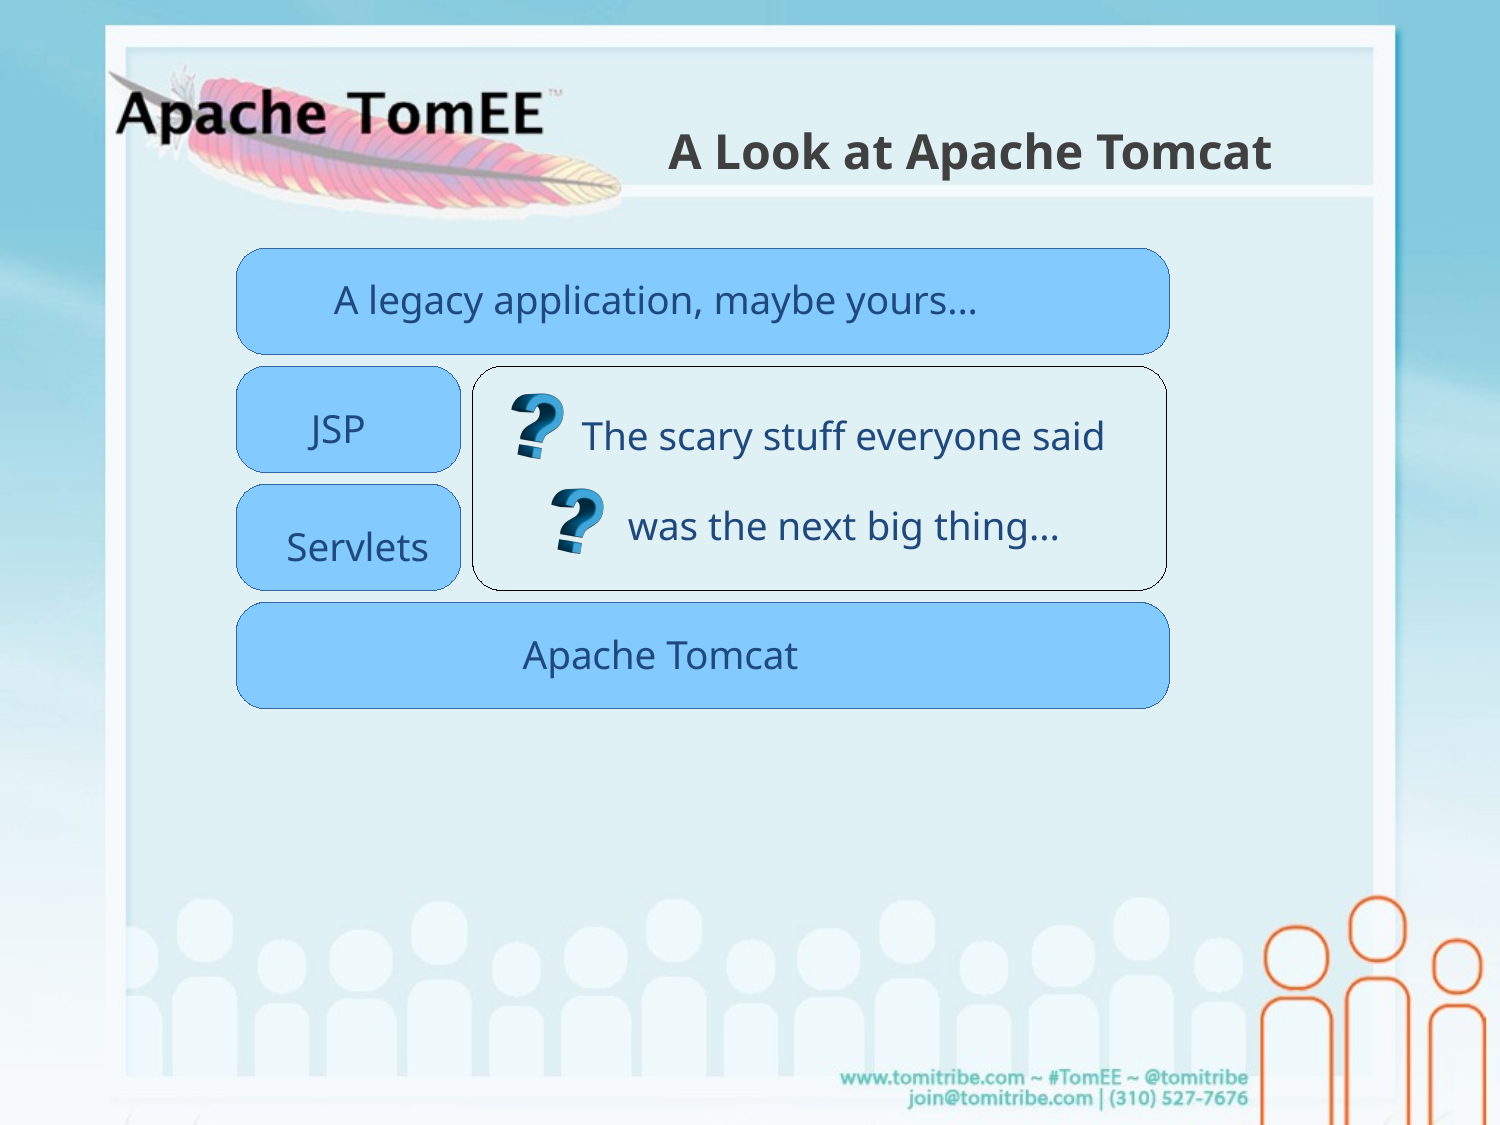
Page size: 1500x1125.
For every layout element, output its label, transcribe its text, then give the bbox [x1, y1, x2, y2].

picture [0, 0, 1500, 1125]
text_box Apache Tomcat [472, 590, 1063, 691]
text_box [236, 248, 1168, 355]
text_box [236, 366, 461, 473]
text_box [453, 494, 461, 581]
text_box [236, 602, 1170, 709]
title A Look at Apache Tomcat [545, 59, 1396, 213]
text_box [246, 583, 451, 591]
text_box A legacy application, maybe yours... [283, 236, 1205, 336]
text_box JSP [260, 364, 397, 465]
text_box The scary stuff everyone said was the next big thing... [531, 371, 1167, 556]
text_box Servlets [236, 483, 453, 583]
